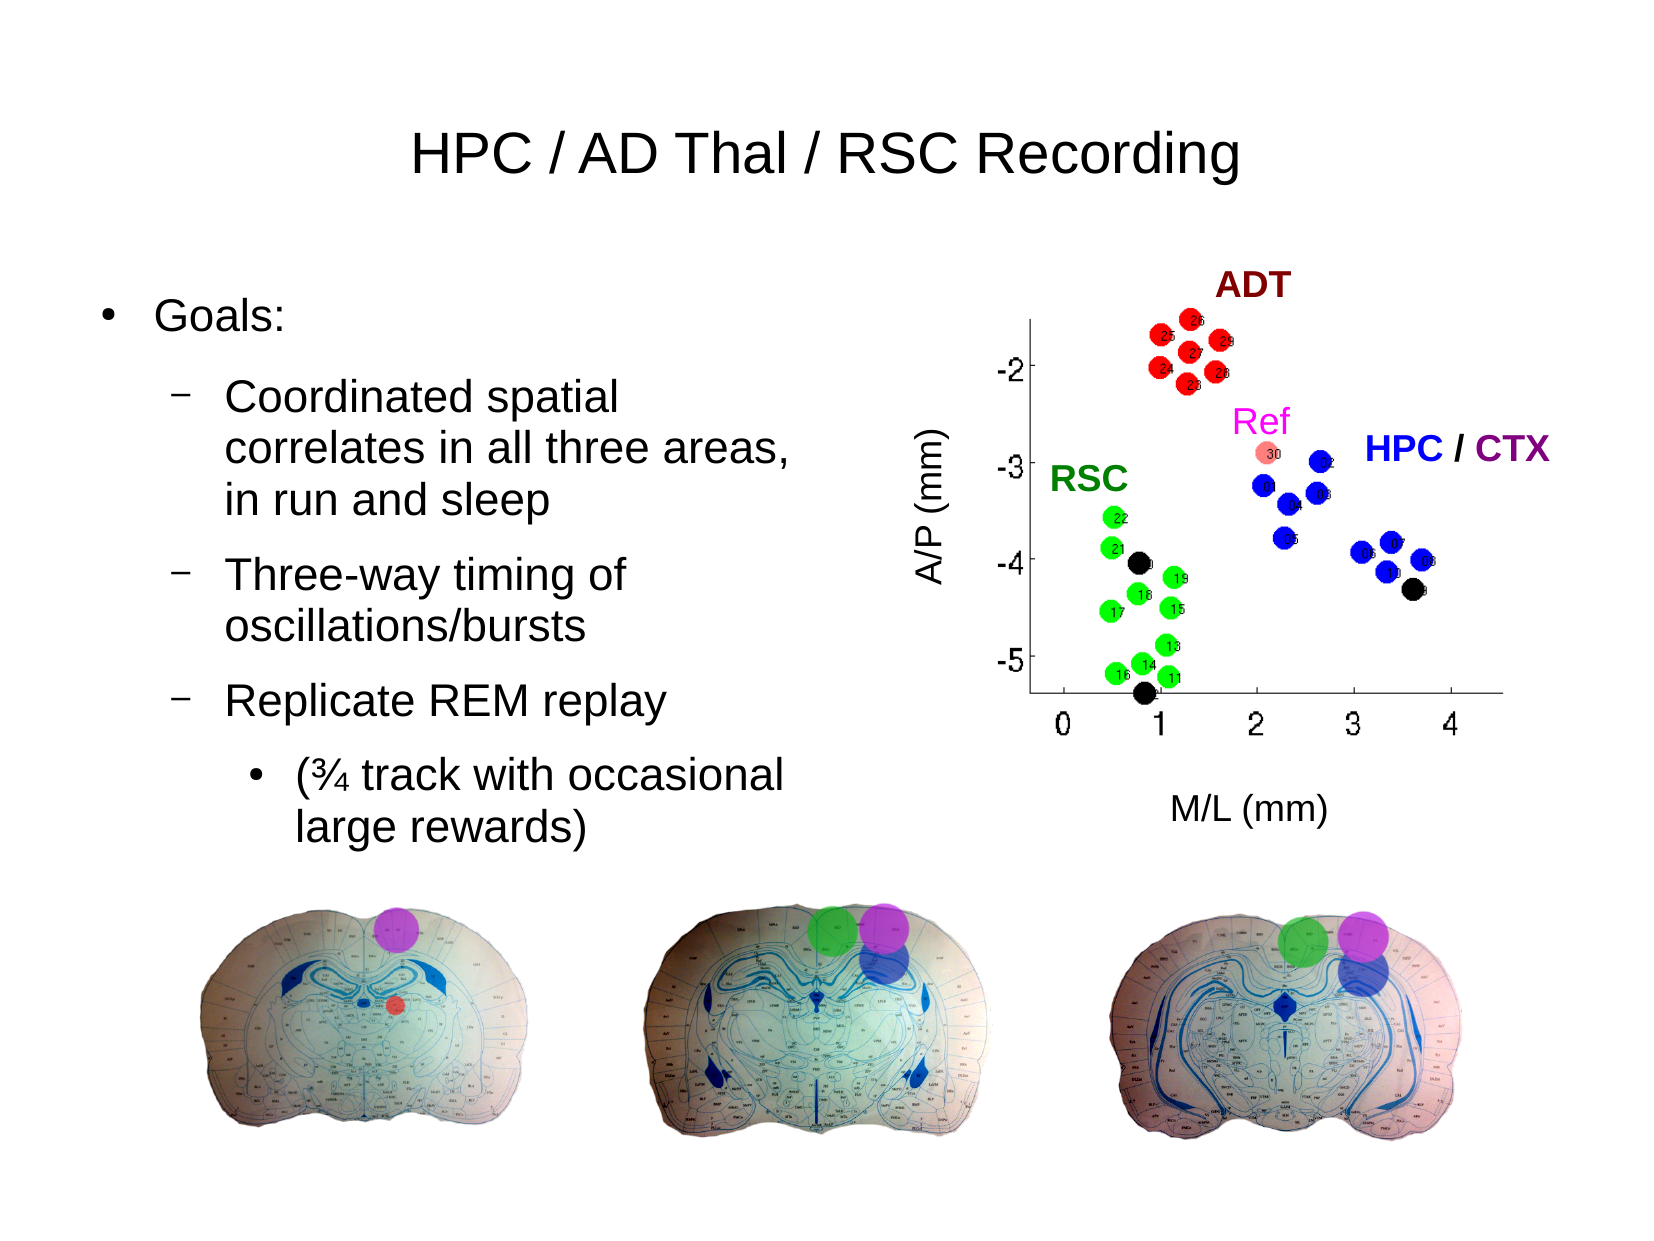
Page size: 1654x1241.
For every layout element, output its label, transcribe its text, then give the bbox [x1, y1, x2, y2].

text_box A/P (mm) [900, 412, 957, 601]
text_box Ref [1217, 393, 1306, 451]
list Goals: Coordinated spatial correlates in all three areas, in run and sleep Three-way timing of oscillations/bursts Replicate REM replay (¾ track with occasional large rewards) [82, 290, 793, 1010]
picture [165, 839, 1516, 1201]
text_box M/L (mm) [1155, 780, 1344, 837]
text_box ADT [1200, 256, 1307, 314]
text_box RSC [1035, 450, 1144, 534]
picture [950, 284, 1561, 743]
title HPC / AD Thal / RSC Recording [82, 49, 1571, 257]
text_box HPC / CTX [1350, 420, 1566, 477]
